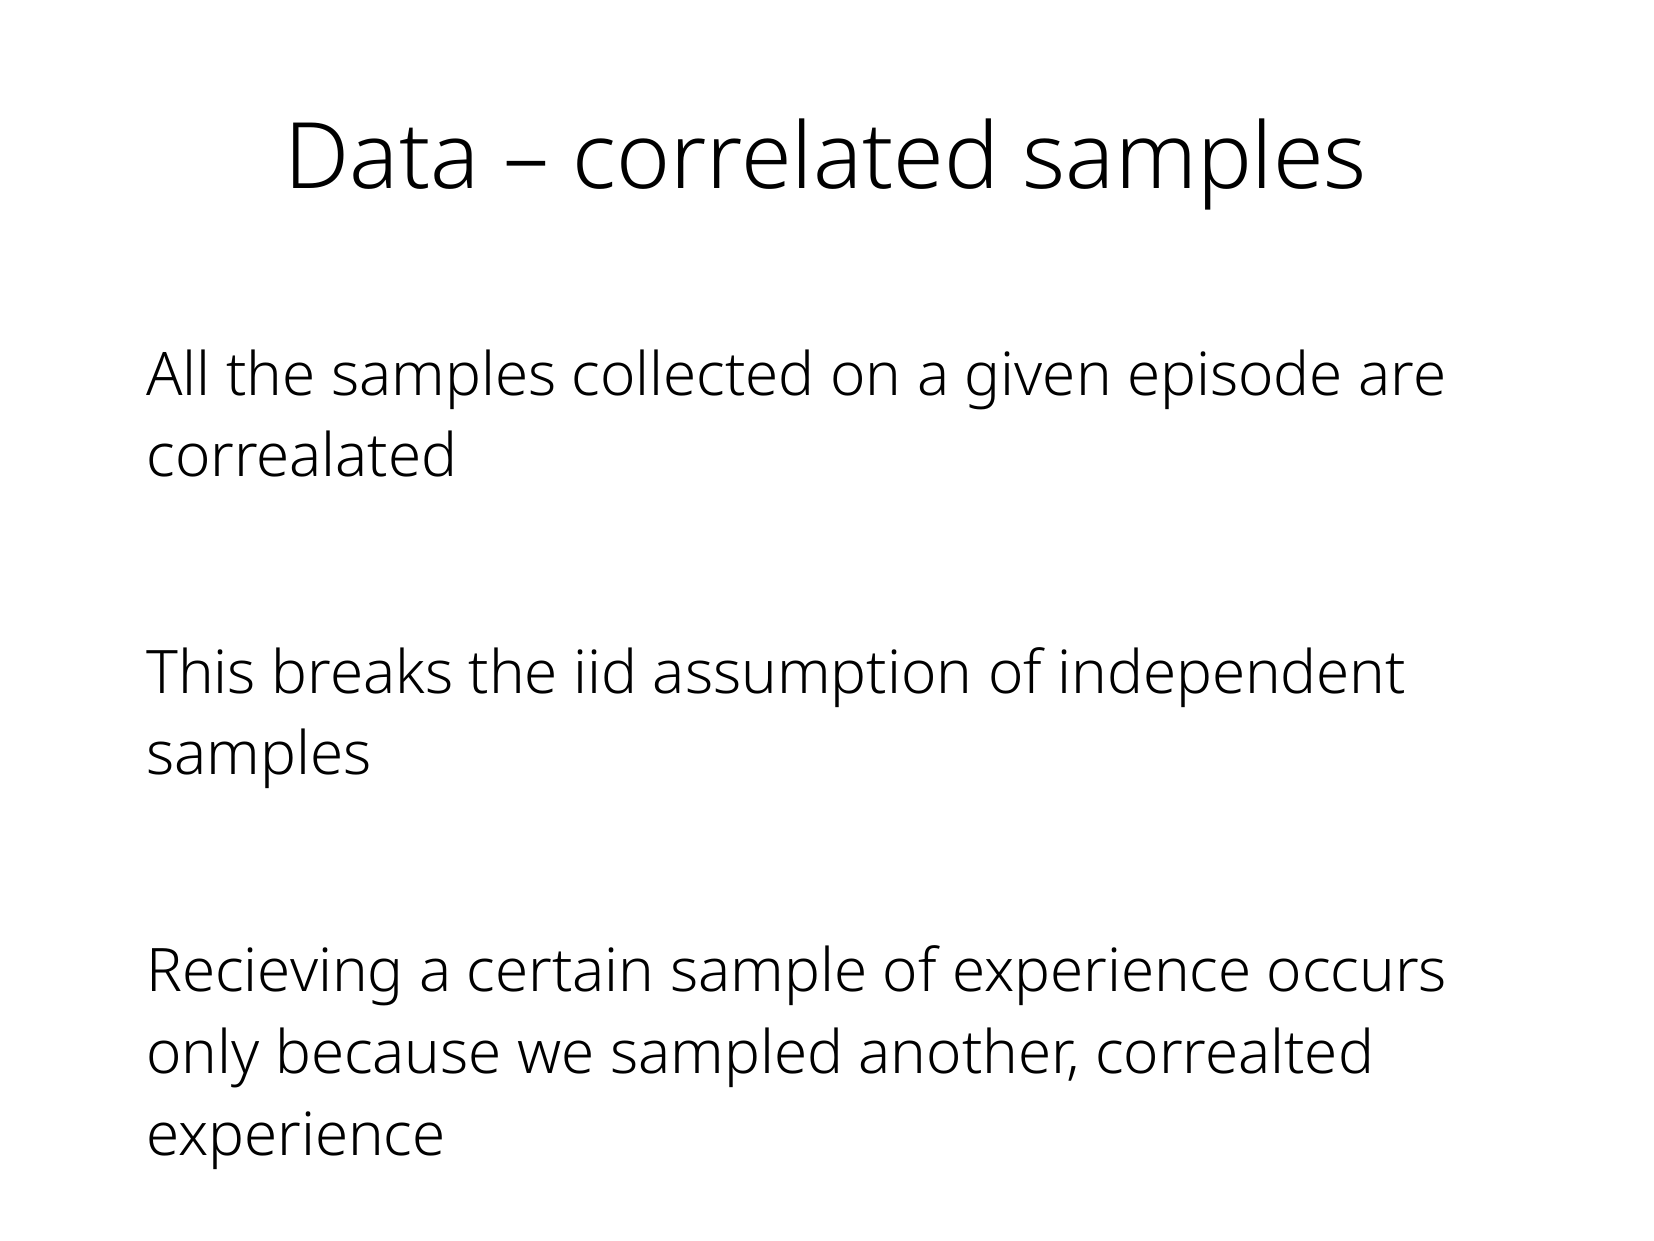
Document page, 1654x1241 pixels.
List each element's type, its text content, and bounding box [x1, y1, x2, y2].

title Data – correlated samples [82, 49, 1571, 257]
list All the samples collected on a given episode are correalated This breaks the iid assumption of independent samples Recieving a certain sample of experience occurs only because we sampled another, correalted experience [82, 330, 1571, 1182]
